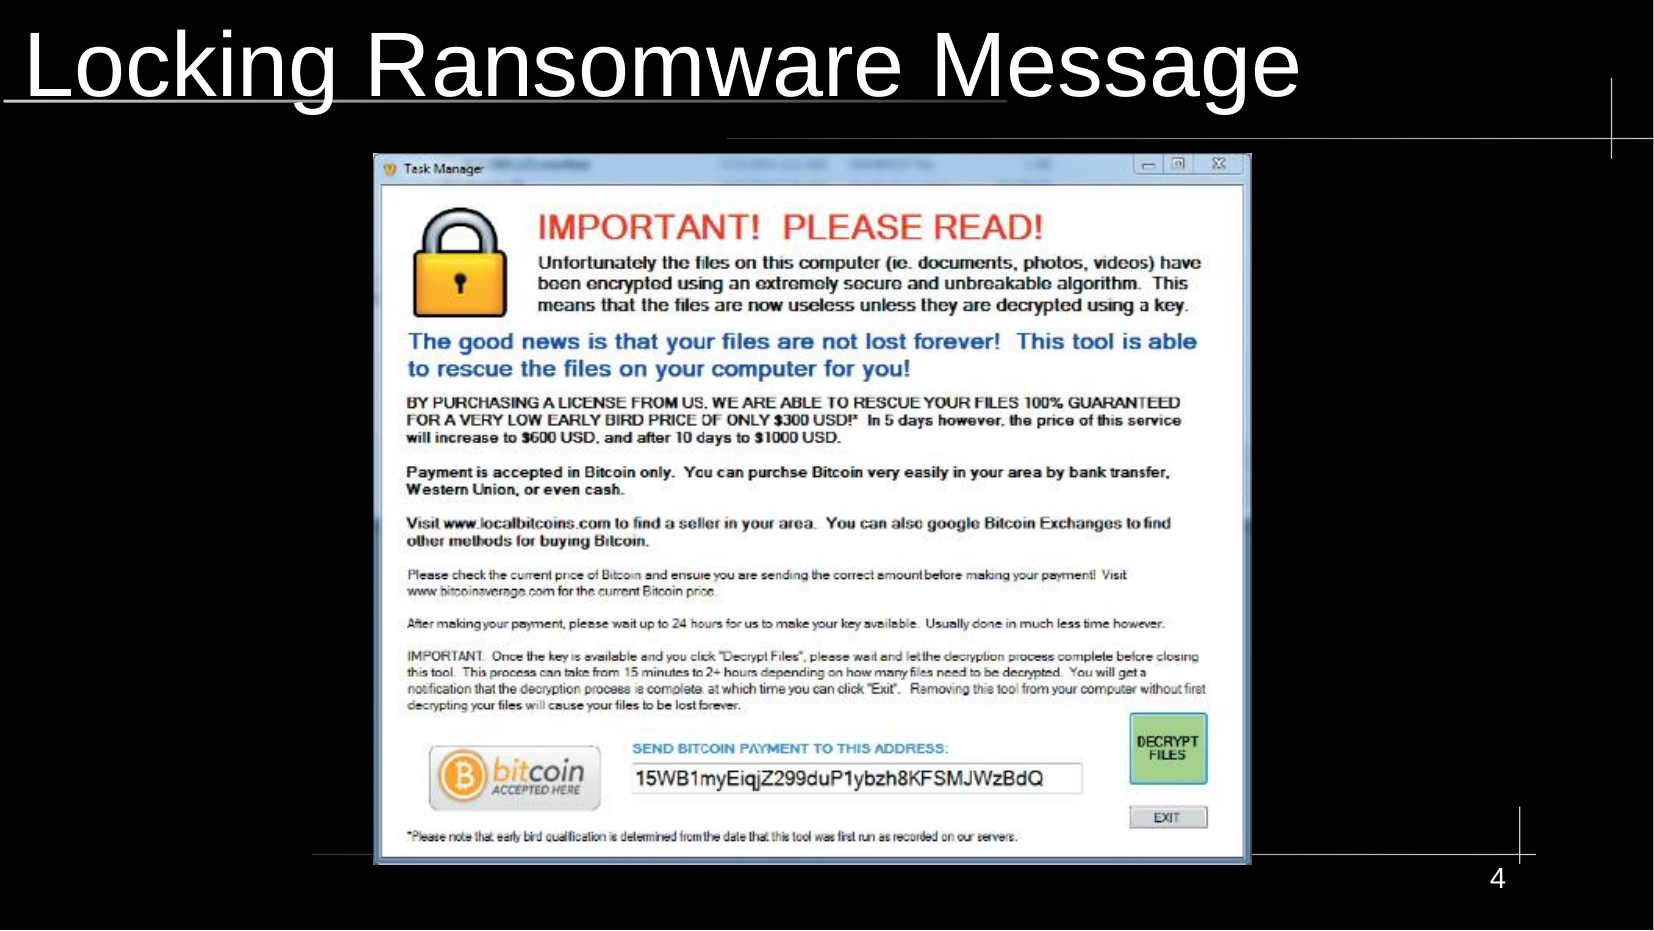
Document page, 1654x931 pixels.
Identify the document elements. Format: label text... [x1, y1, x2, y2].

title Locking Ransomware Message [23, 11, 1589, 119]
picture [373, 153, 1252, 865]
